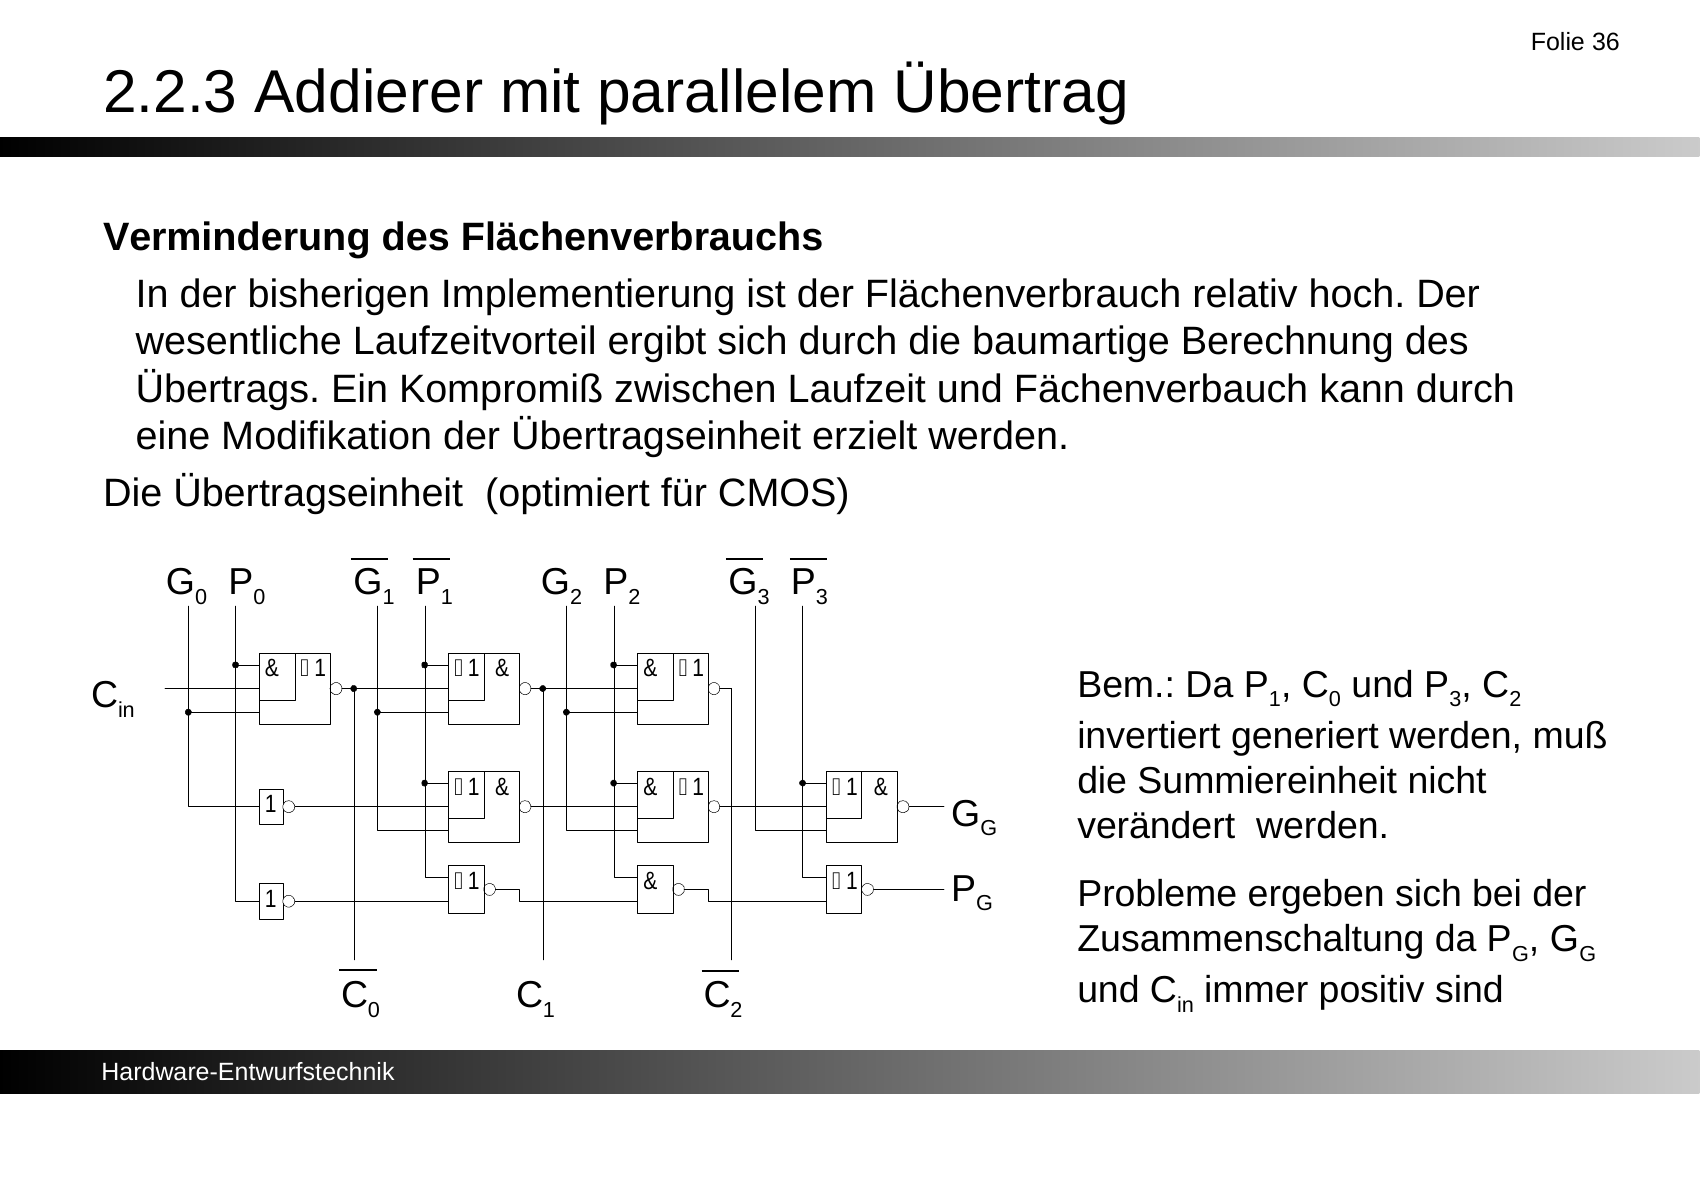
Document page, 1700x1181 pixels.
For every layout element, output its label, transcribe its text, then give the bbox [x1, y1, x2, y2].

text_box Cin [76, 662, 150, 730]
text_box Bem.: Da P1, C0 und P3, C2 invertiert generiert werden, muß die Summiereinheit nicht verändert werden. Probleme ergeben sich bei der Zusammenschaltung da PG, GG und Cin immer positiv sind [1062, 652, 1638, 1025]
text_box C0 [326, 963, 395, 1030]
text_box P0 [223, 549, 281, 603]
text_box G2 [526, 549, 598, 603]
text_box G1 [338, 549, 410, 603]
text_box PG [936, 855, 1009, 923]
text_box G0 [151, 549, 223, 617]
chart [162, 603, 947, 963]
text_box GG [936, 780, 1013, 848]
text_box G0 [198, 590, 204, 603]
text_box P0 [256, 590, 262, 603]
list Verminderung des Flächenverbrauchs In der bisherigen Implementierung ist der Flächenverbrauch relativ hoch. Der wesentliche Laufzeitvorteil ergibt sich durch die baumartige Berechnung des Übertrags. Ein Kompromiß zwischen Laufzeit und Fächenverbauch kann durch eine Modifikation der Übertragseinheit erzielt werden. Die Übertragseinheit (optimiert für CMOS) [87, 202, 1613, 1022]
text_box G3 [713, 549, 785, 603]
title 2.2.3 Addierer mit parallelem Übertrag [87, 36, 1421, 142]
text_box P1 [410, 549, 468, 603]
text_box C2 [688, 963, 758, 1030]
text_box P3 [785, 549, 843, 603]
text_box C1 [501, 963, 570, 1030]
text_box P2 [598, 549, 656, 603]
